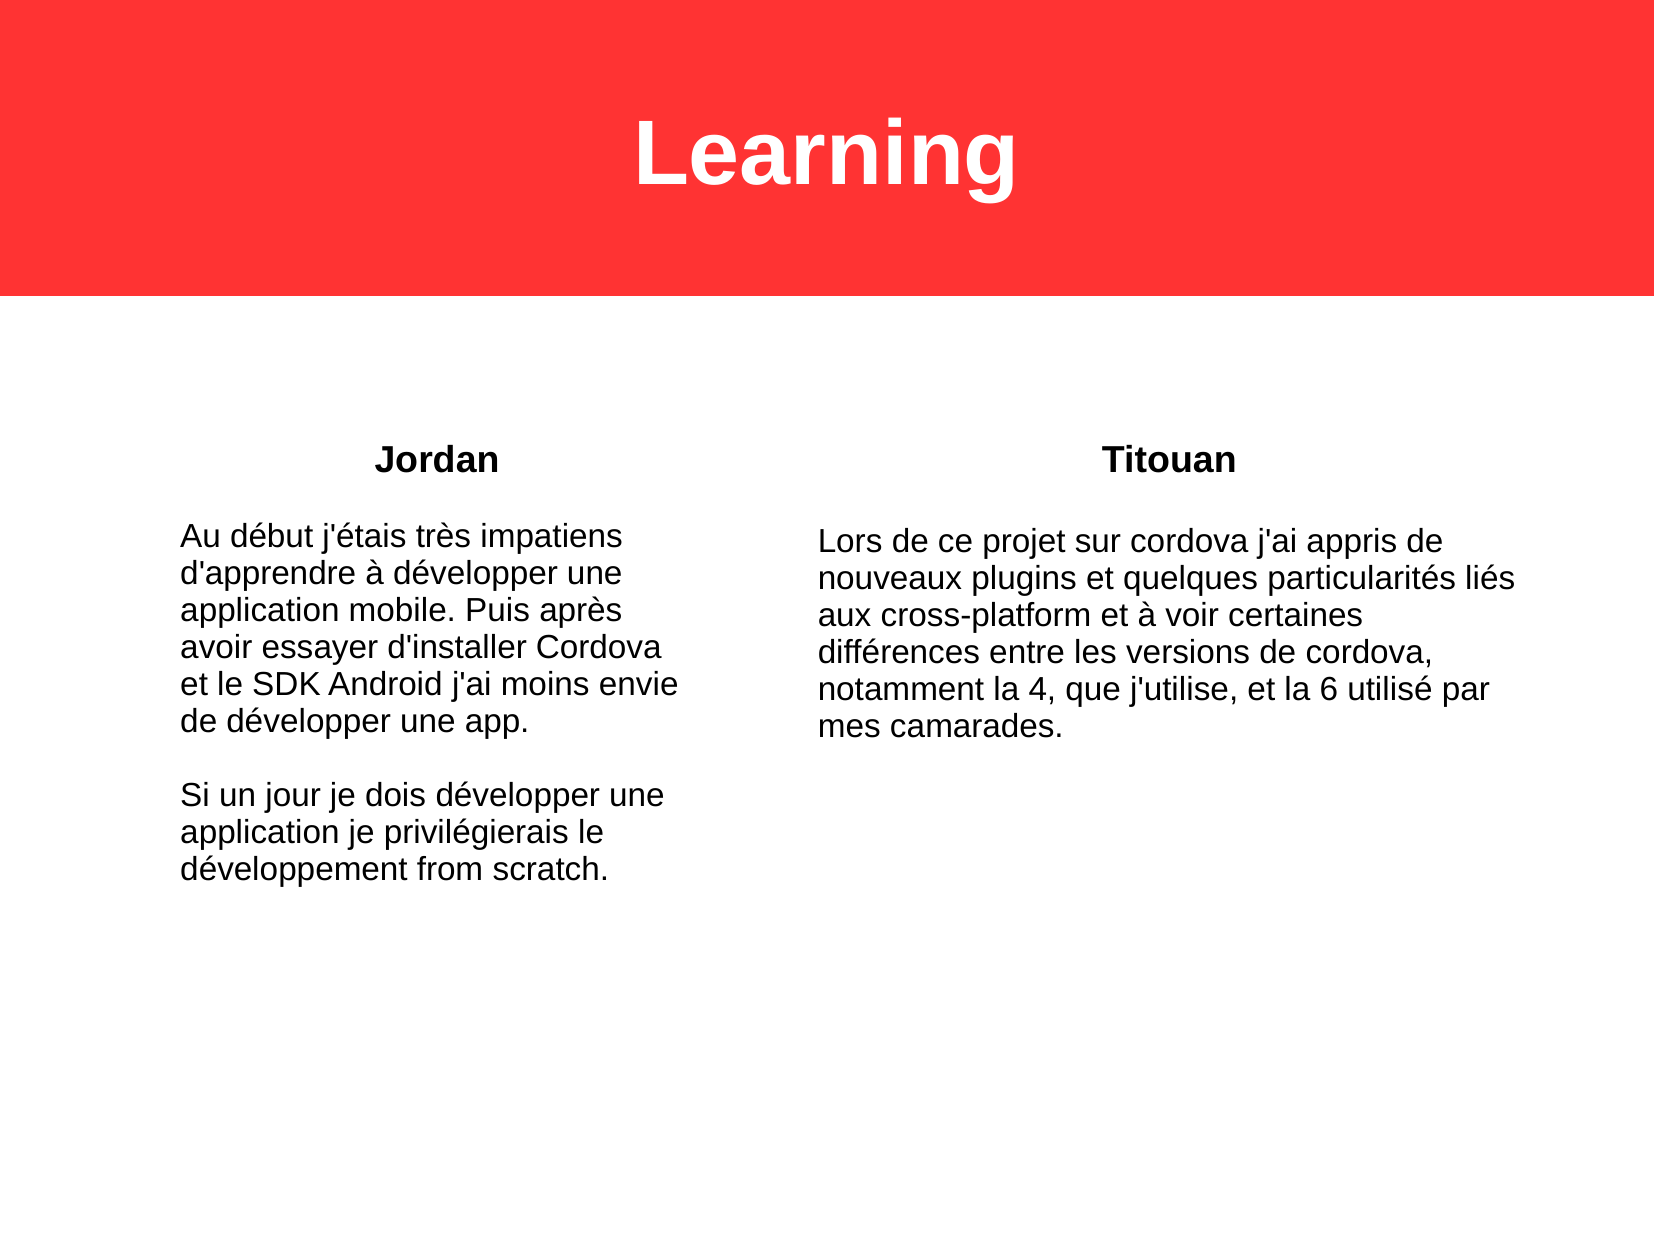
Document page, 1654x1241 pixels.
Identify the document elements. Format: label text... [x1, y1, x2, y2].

text_box Titouan Lors de ce projet sur cordova j'ai appris de nouveaux plugins et quelques particularités liés aux cross-platform et à voir certaines différences entre les versions de cordova, notamment la 4, que j'utilise, et la 6 utilisé par mes camarades. [803, 431, 1536, 755]
text_box Jordan Au début j'étais très impatiens d'apprendre à développer une application mobile. Puis après avoir essayer d'installer Cordova et le SDK Android j'ai moins envie de développer une app. Si un jour je dois développer une application je privilégierais le développement from scratch. [165, 431, 709, 1056]
title Learning [82, 49, 1571, 257]
text_box [0, 0, 1654, 296]
